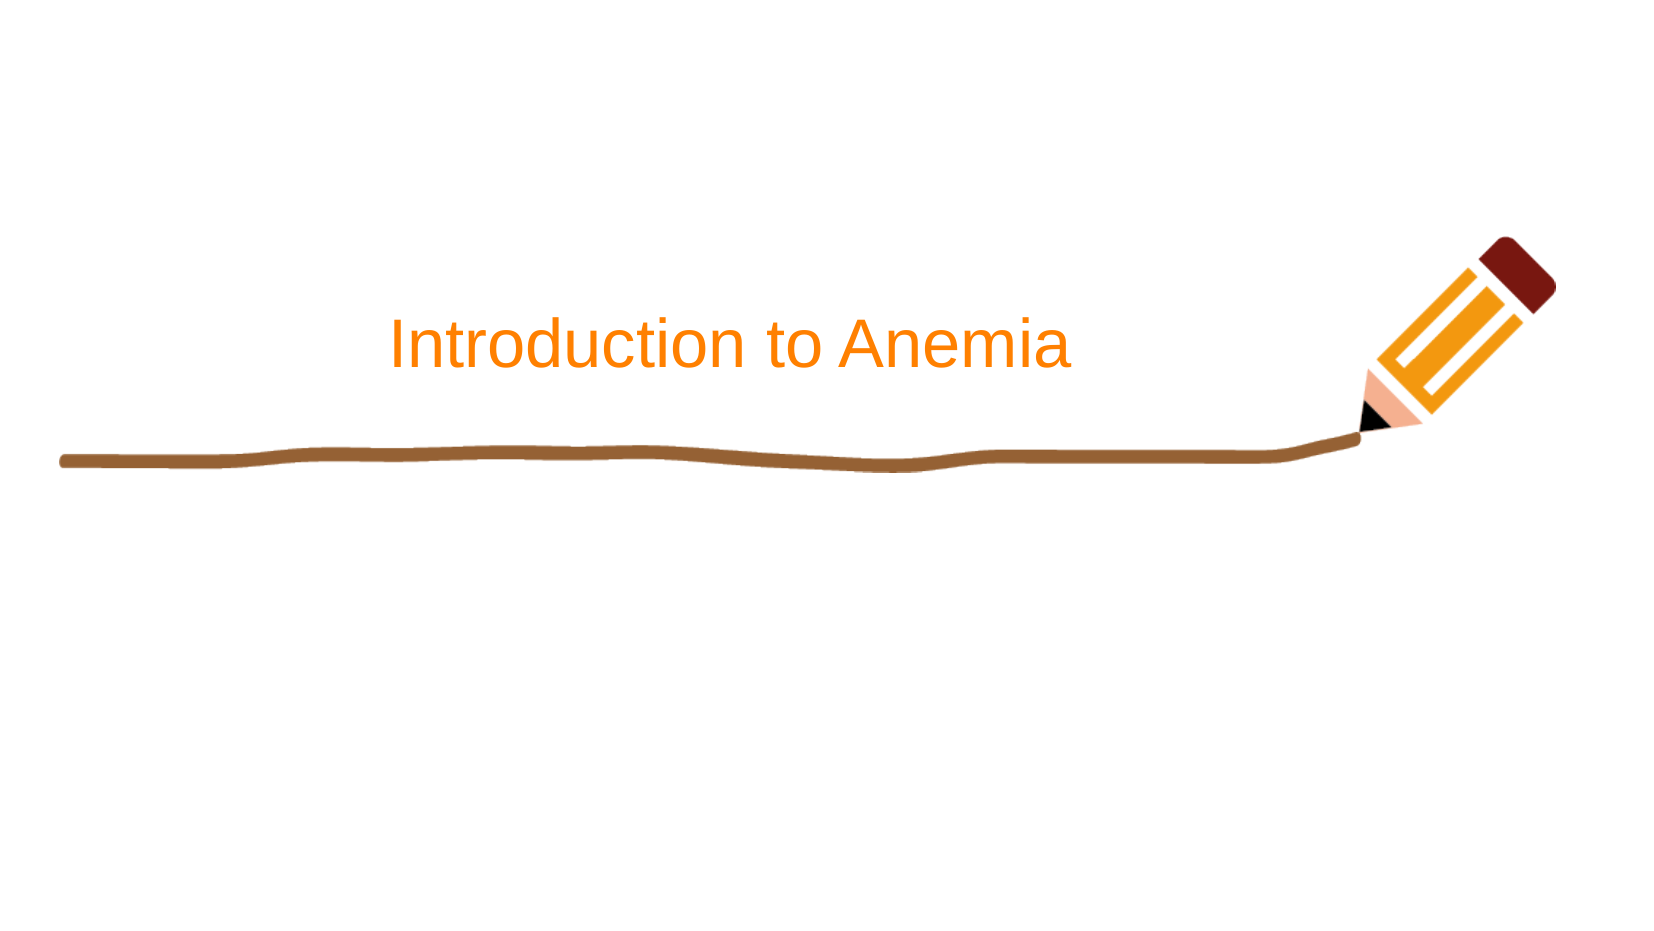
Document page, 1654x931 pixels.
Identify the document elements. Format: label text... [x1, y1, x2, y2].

title Introduction to Anemia [109, 262, 1351, 425]
picture [59, 236, 1556, 473]
